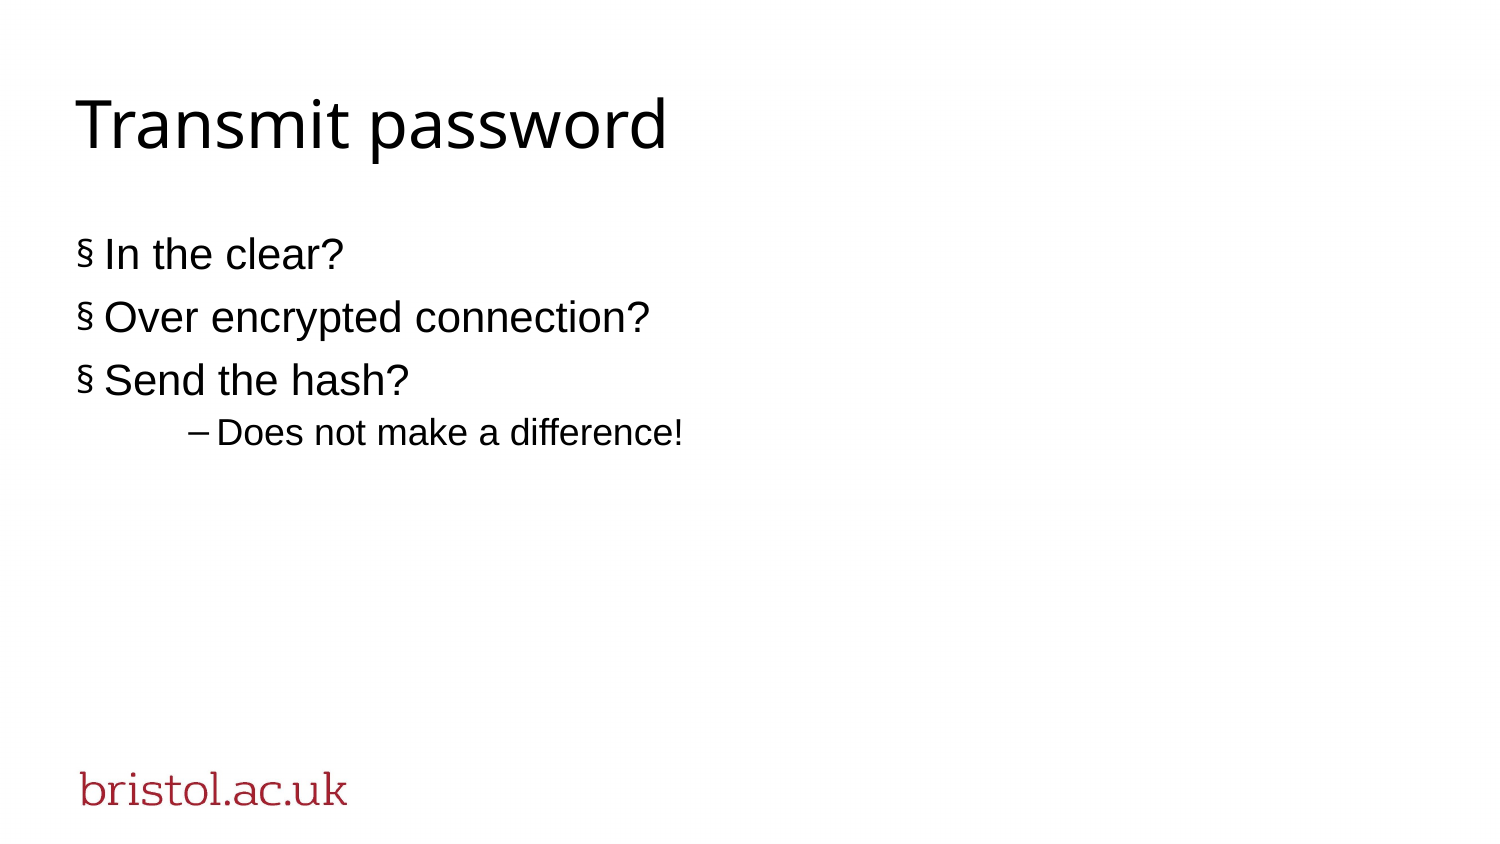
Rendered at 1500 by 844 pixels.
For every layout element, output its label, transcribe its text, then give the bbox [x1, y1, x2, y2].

title Transmit password [60, 44, 1440, 209]
list In the clear? Over encrypted connection? Send the hash? Does not make a difference! [60, 224, 1440, 699]
